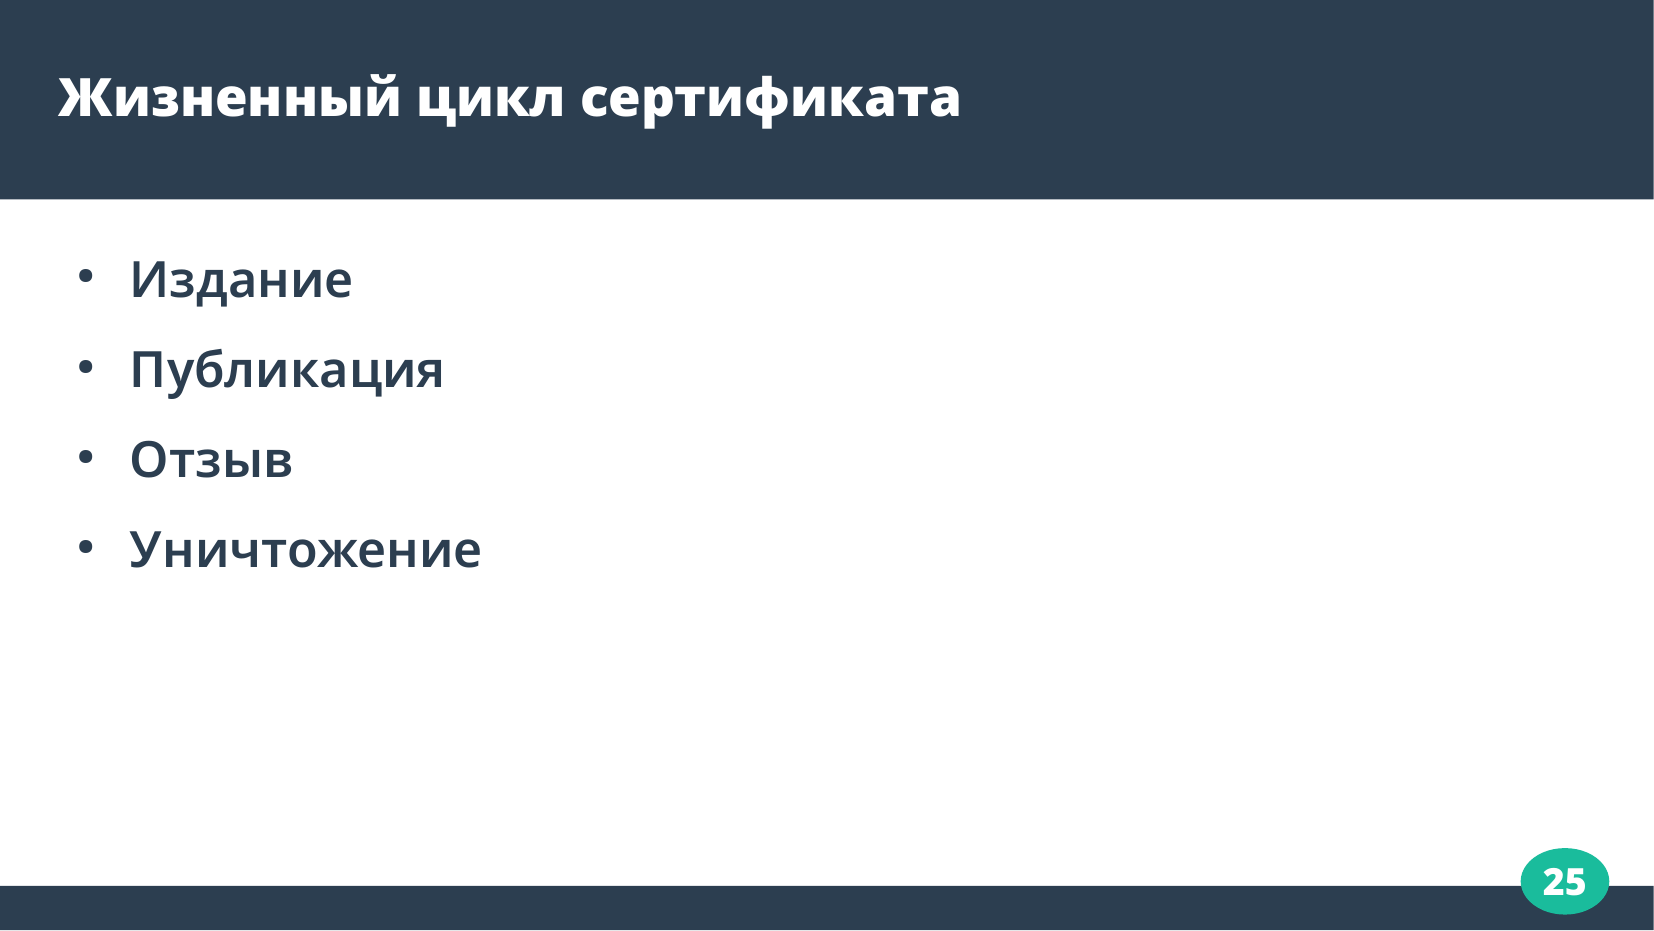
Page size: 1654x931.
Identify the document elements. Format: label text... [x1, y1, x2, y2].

title Жизненный цикл сертификата [59, 37, 1595, 155]
list Издание Публикация Отзыв Уничтожение [59, 243, 1595, 864]
